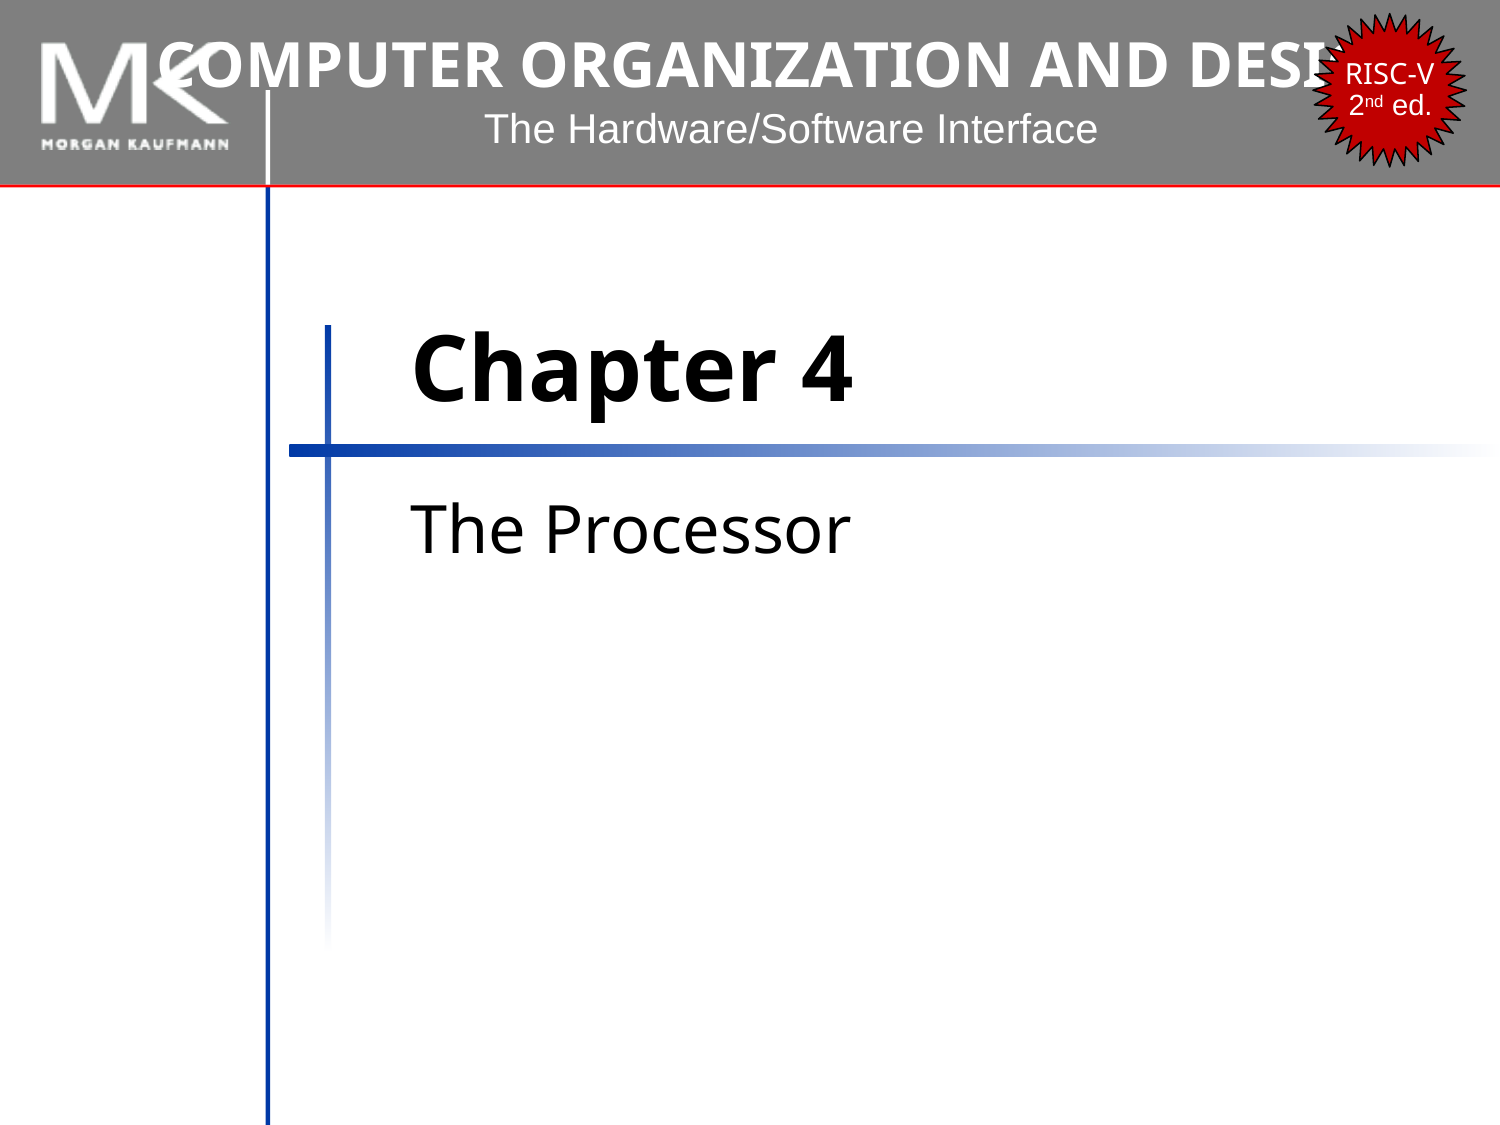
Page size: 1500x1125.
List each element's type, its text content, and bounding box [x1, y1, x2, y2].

picture [209, 50, 231, 80]
picture [41, 42, 231, 150]
subtitle The Processor [395, 479, 1353, 575]
title Chapter 4 [395, 302, 1353, 428]
